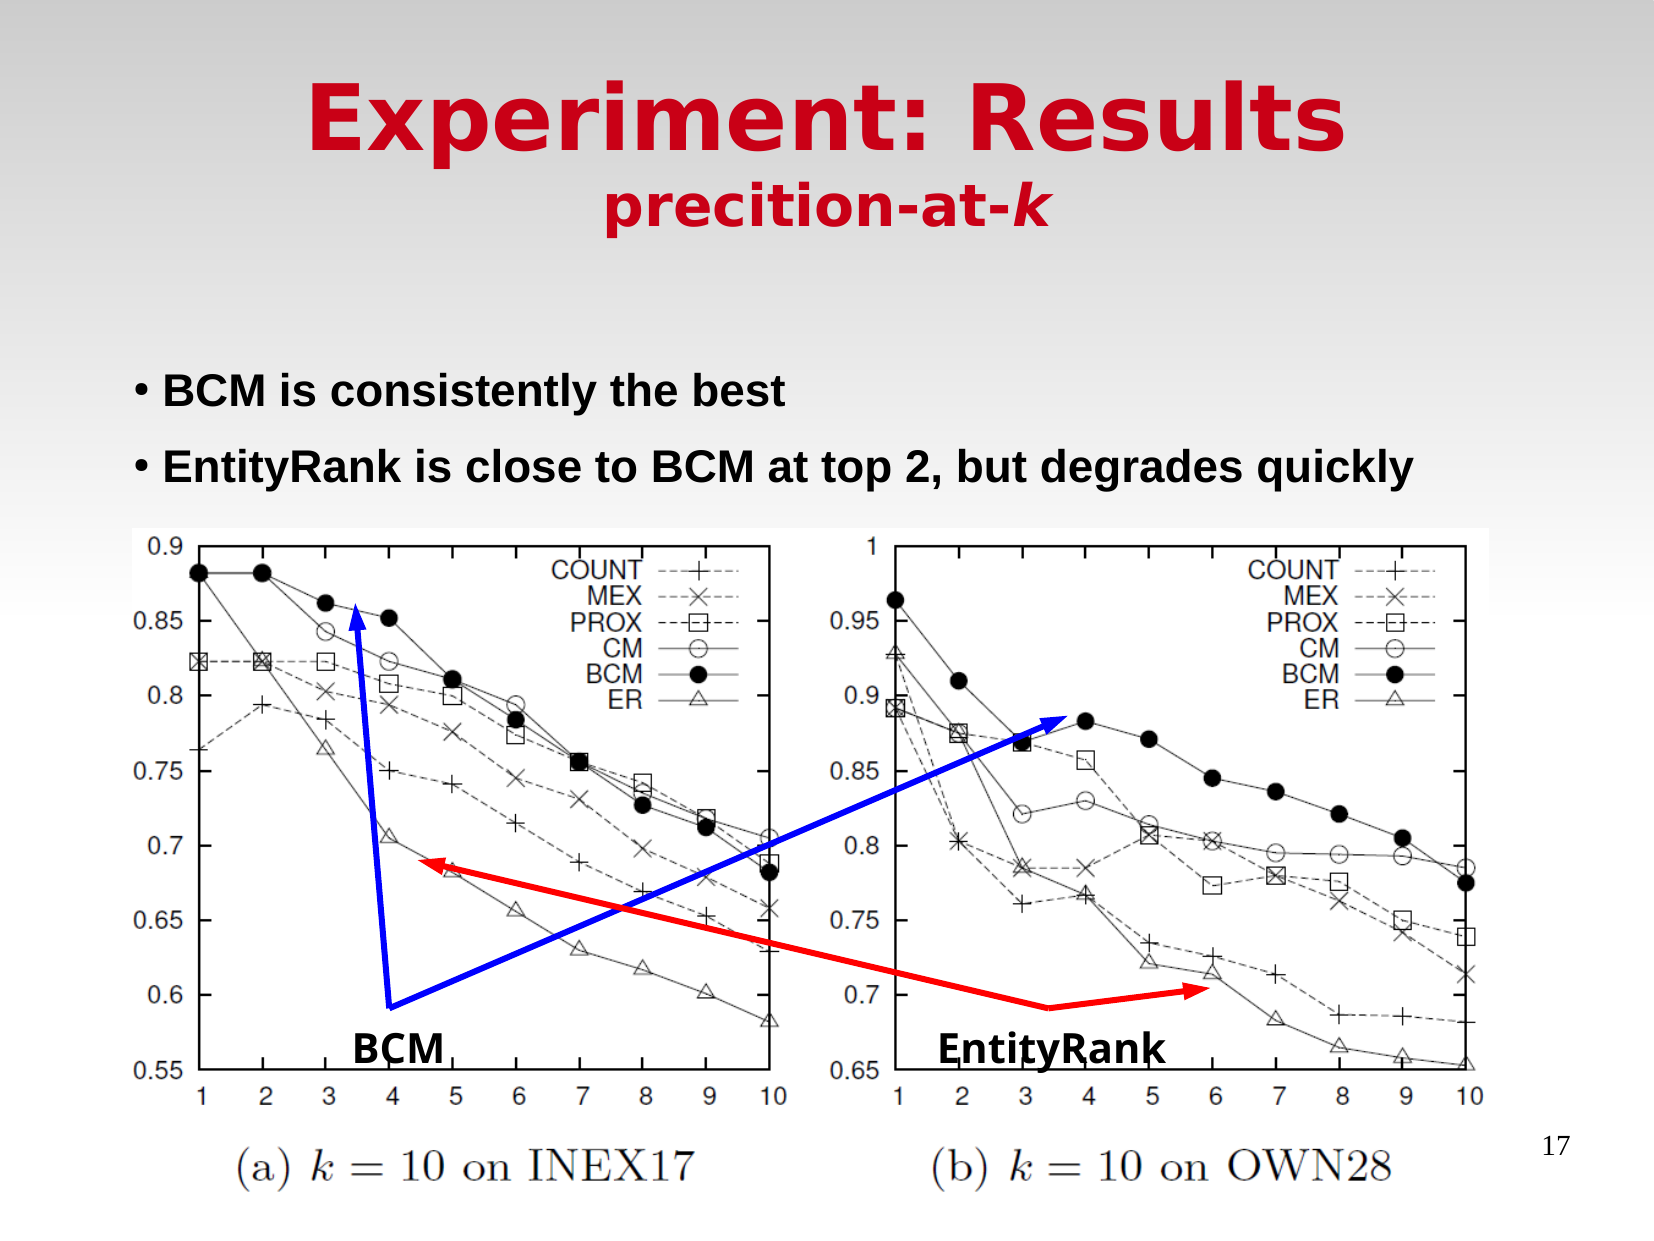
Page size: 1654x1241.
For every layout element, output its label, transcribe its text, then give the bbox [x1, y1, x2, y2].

text_box BCM is consistently the best EntityRank is close to BCM at top 2, but degrades quickly [118, 331, 1460, 475]
title Experiment: Results precition-at-k [82, 49, 1571, 257]
text_box BCM [333, 1008, 498, 1078]
text_box EntityRank [919, 1008, 1238, 1078]
picture [132, 528, 1489, 1193]
